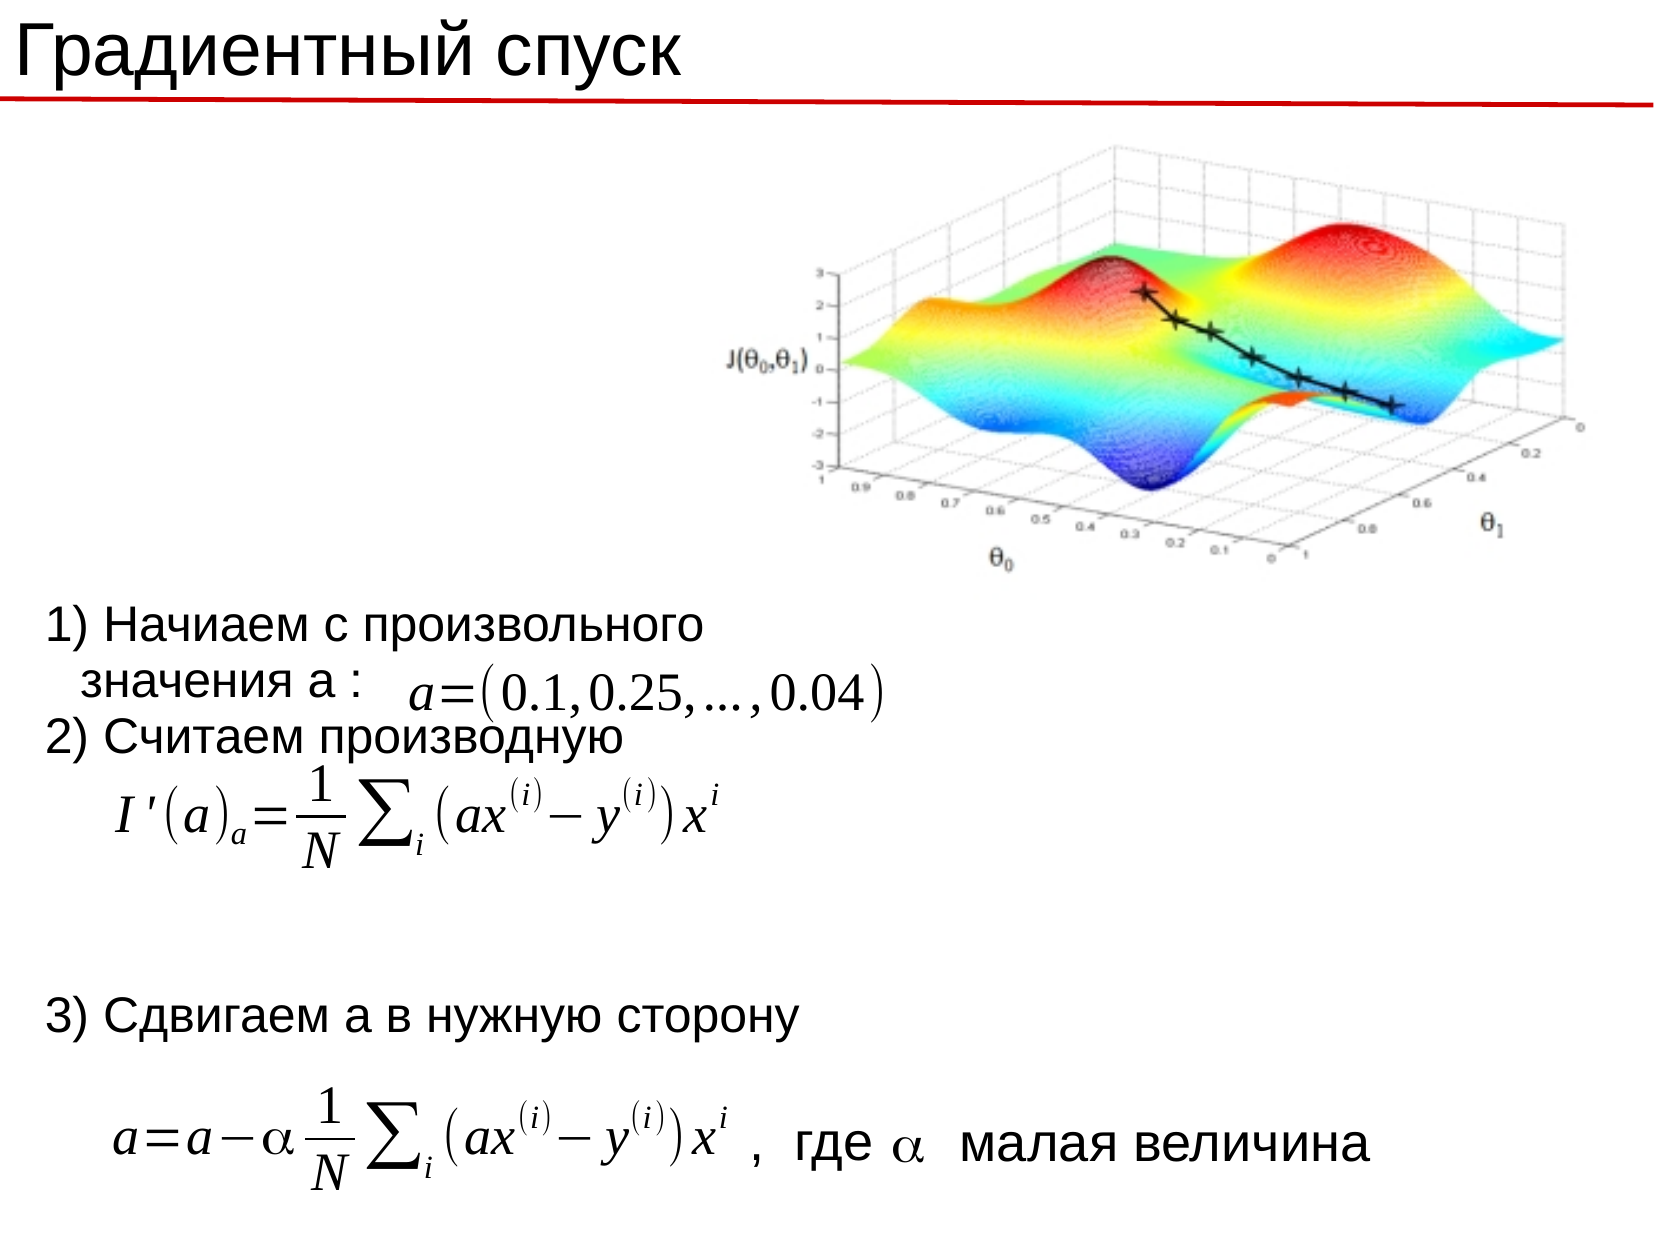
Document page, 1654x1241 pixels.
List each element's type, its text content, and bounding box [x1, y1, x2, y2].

picture [711, 110, 1654, 601]
chart [105, 752, 726, 881]
chart [400, 660, 893, 726]
text_box Начиаем с произвольного значения а : Считаем производную Сдвигаем а в нужную сторону [30, 589, 856, 1051]
text_box , где [734, 1104, 931, 1241]
chart [105, 1075, 735, 1204]
text_box Градиентный спуск [0, 0, 1306, 99]
text_box малая величина [945, 1105, 1501, 1181]
